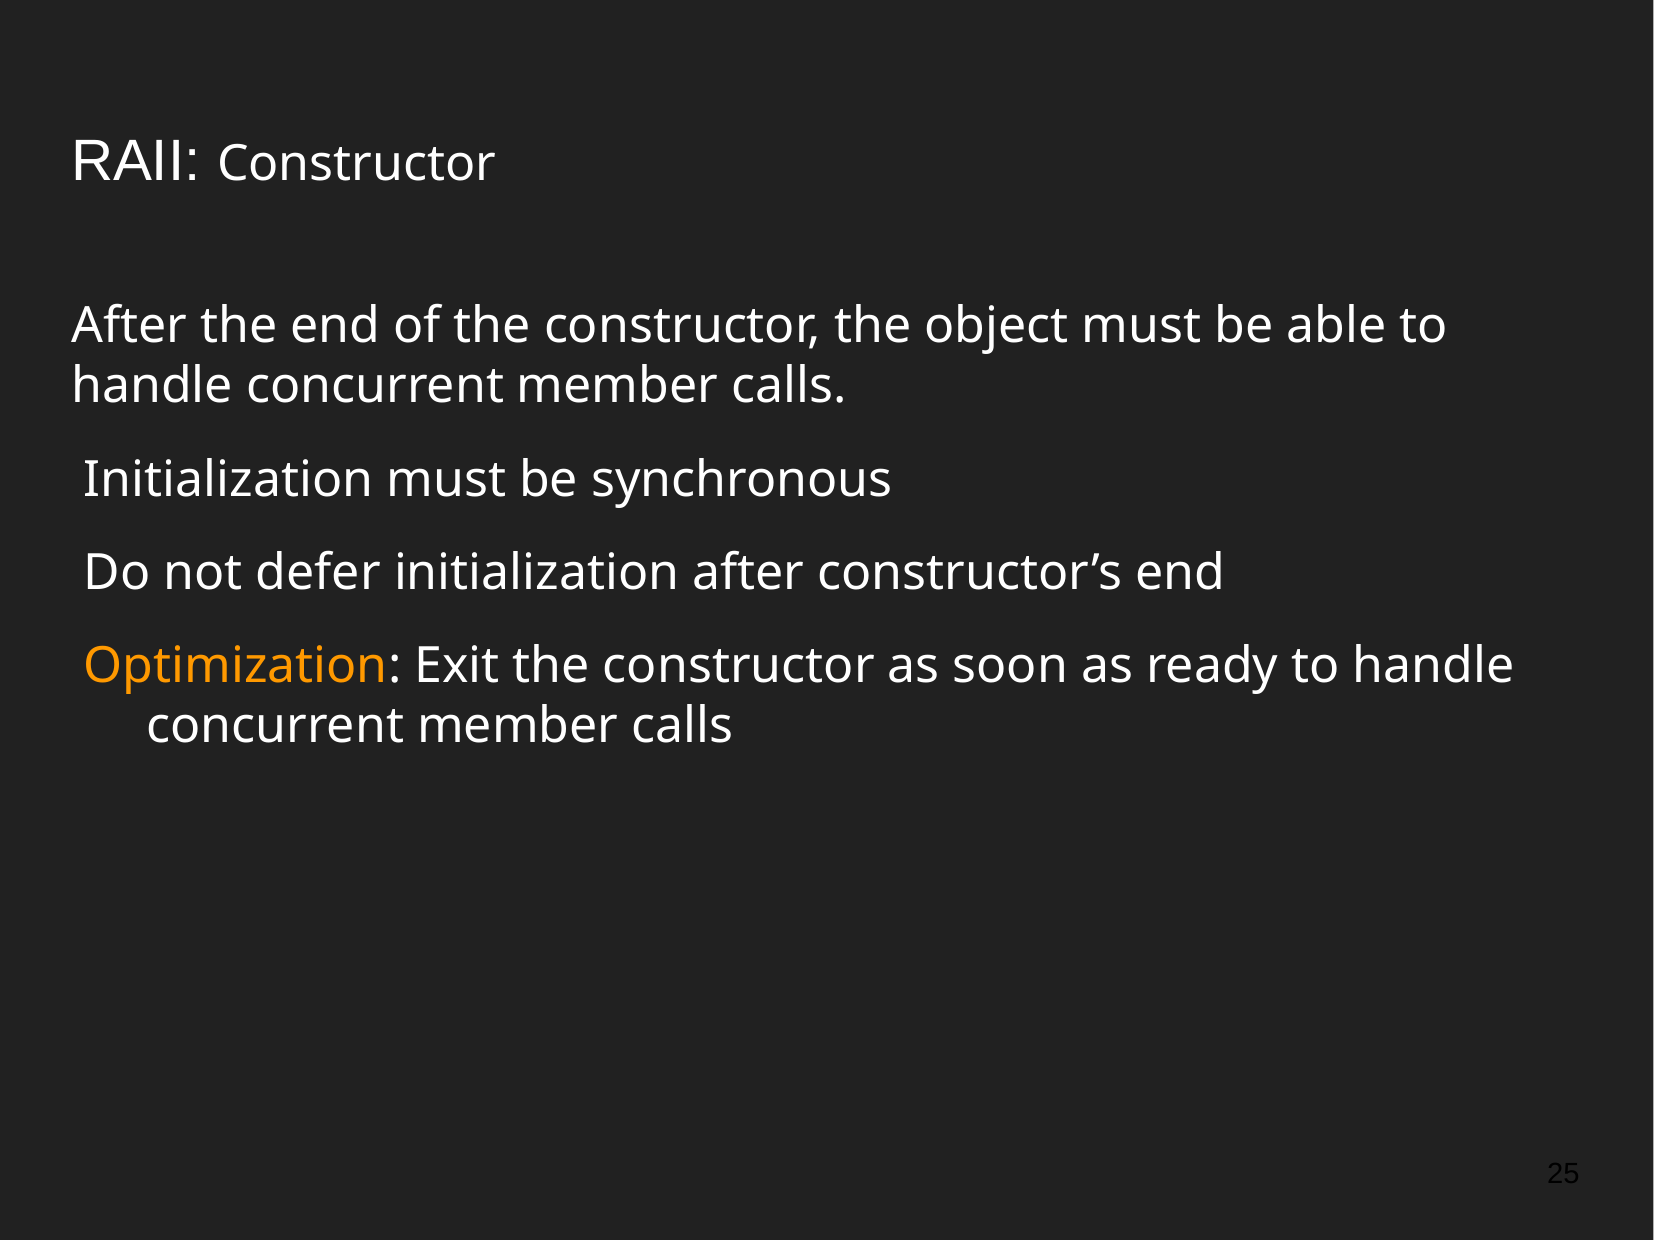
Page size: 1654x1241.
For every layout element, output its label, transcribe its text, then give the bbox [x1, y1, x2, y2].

title RAII: Constructor [56, 107, 1598, 246]
list After the end of the constructor, the object must be able to handle concurrent member calls. Initialization must be synchronous Do not defer initialization after constructor’s end Optimization: Exit the constructor as soon as ready to handle concurrent member calls [56, 277, 1598, 1102]
slide_number <number> [1532, 1124, 1632, 1220]
